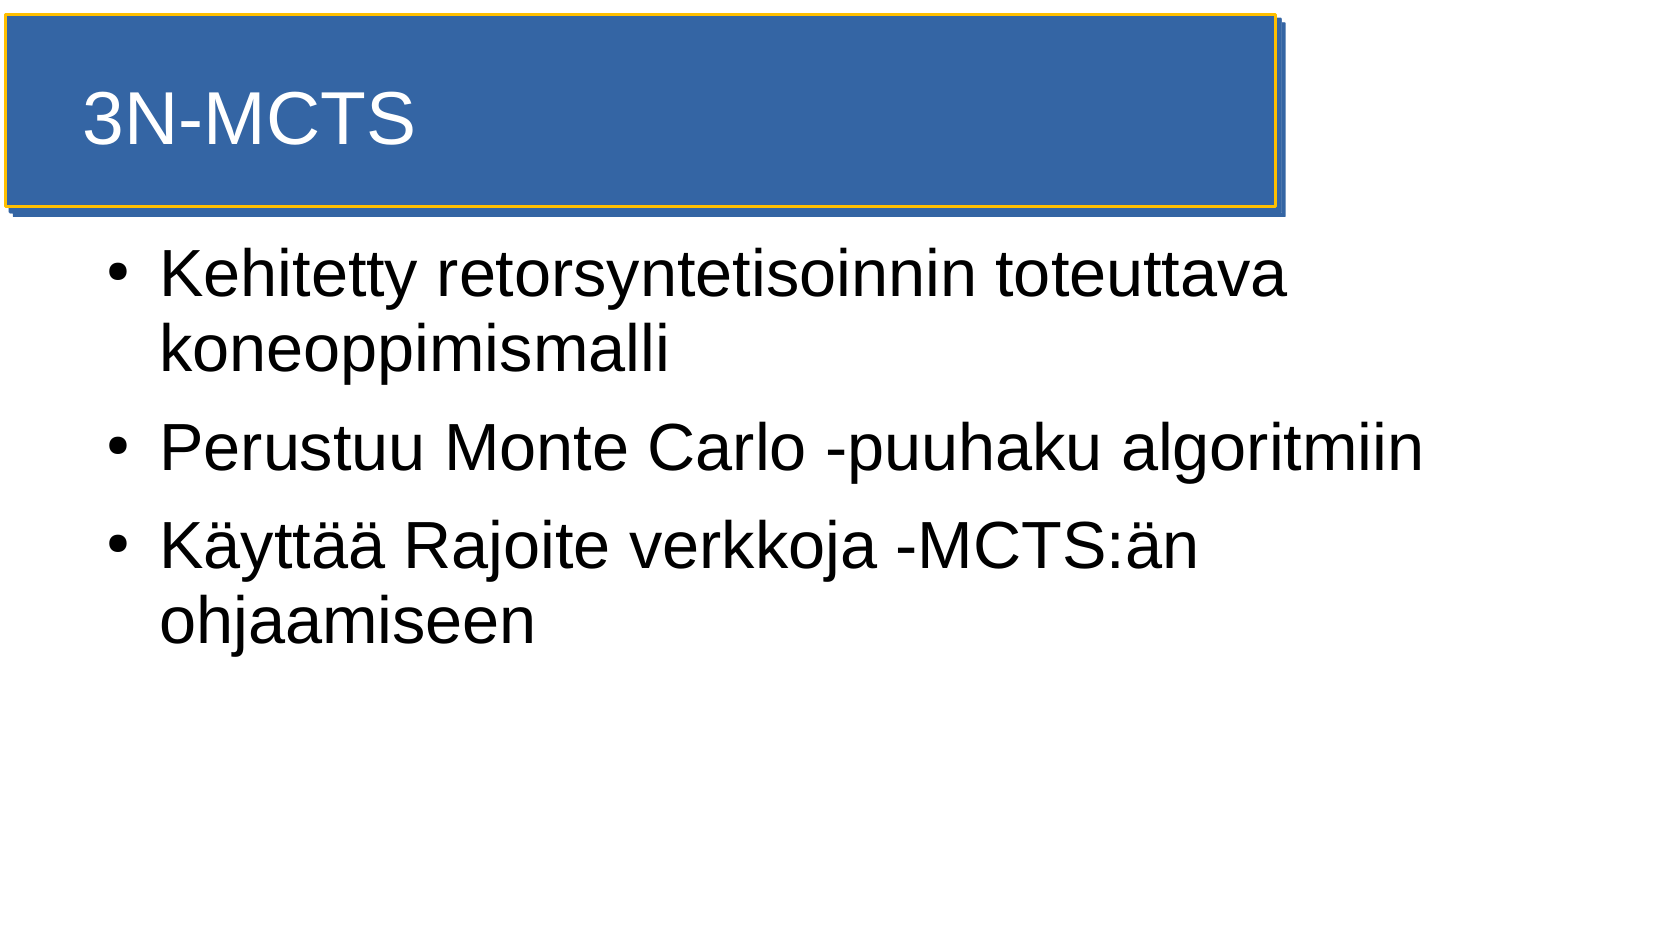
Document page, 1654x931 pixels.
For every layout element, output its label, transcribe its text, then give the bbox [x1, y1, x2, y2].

list Kehitetty retorsyntetisoinnin toteuttava koneoppimismalli Perustuu Monte Carlo -puuhaku algoritmiin Käyttää Rajoite verkkoja -MCTS:än ohjaamiseen [88, 236, 1565, 798]
title 3N-MCTS [82, 44, 1235, 192]
